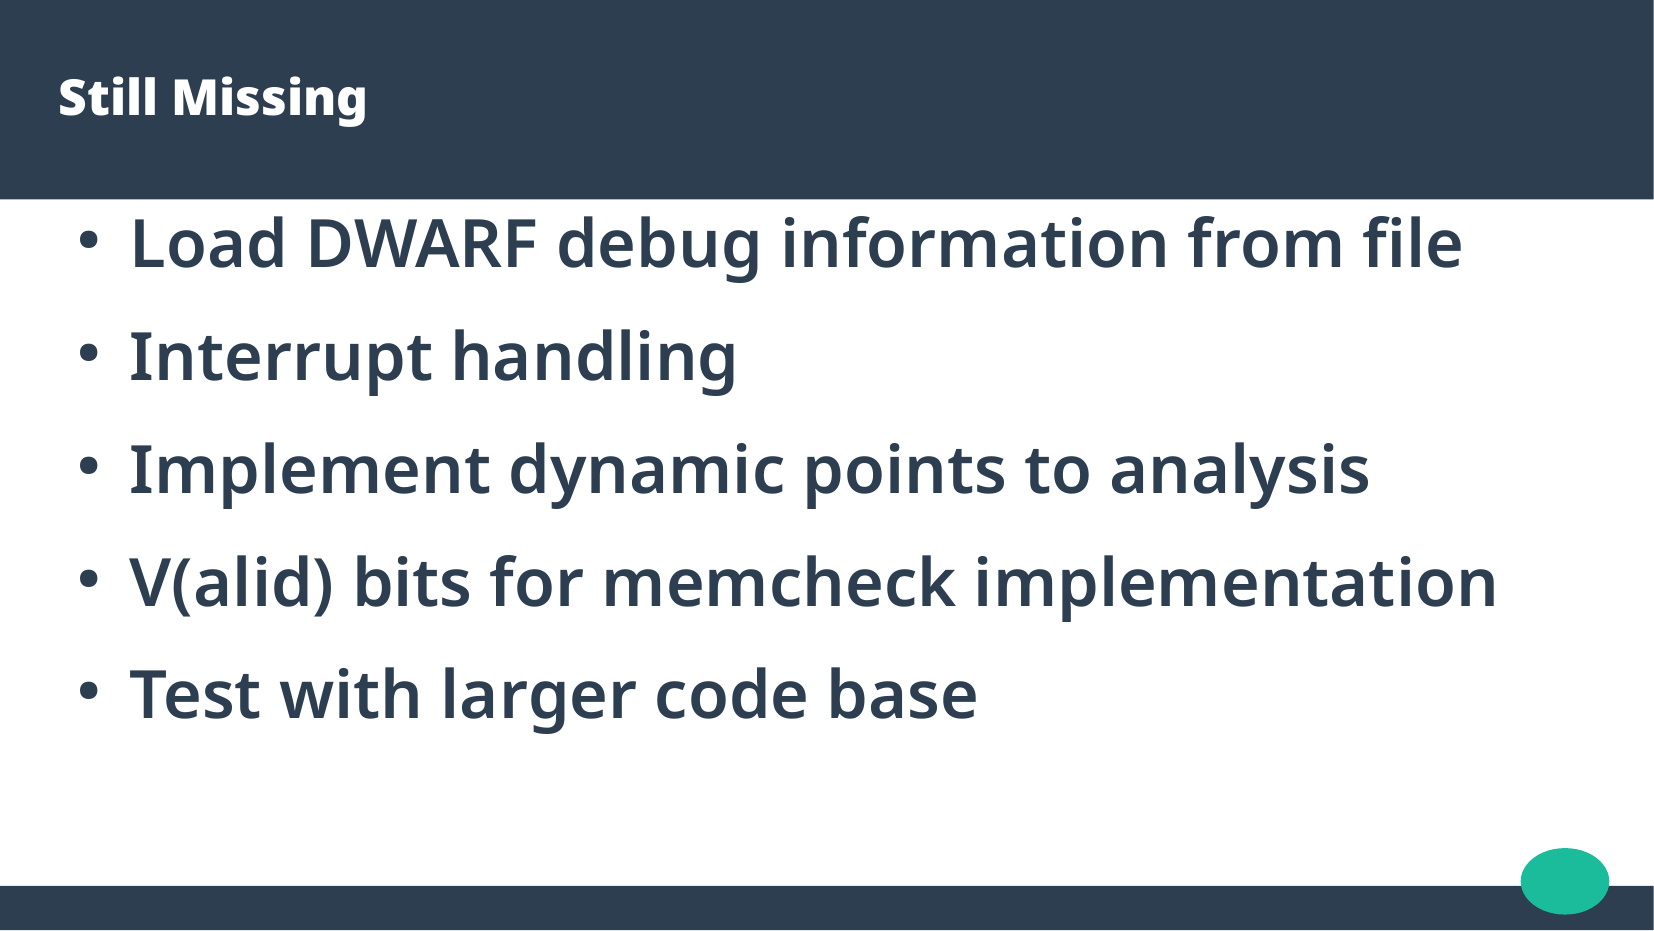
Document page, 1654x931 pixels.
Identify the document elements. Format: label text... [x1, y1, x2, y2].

list Load DWARF debug information from file Interrupt handling Implement dynamic points to analysis V(alid) bits for memcheck implementation Test with larger code base [59, 196, 1595, 817]
title Still Missing [59, 37, 1595, 155]
